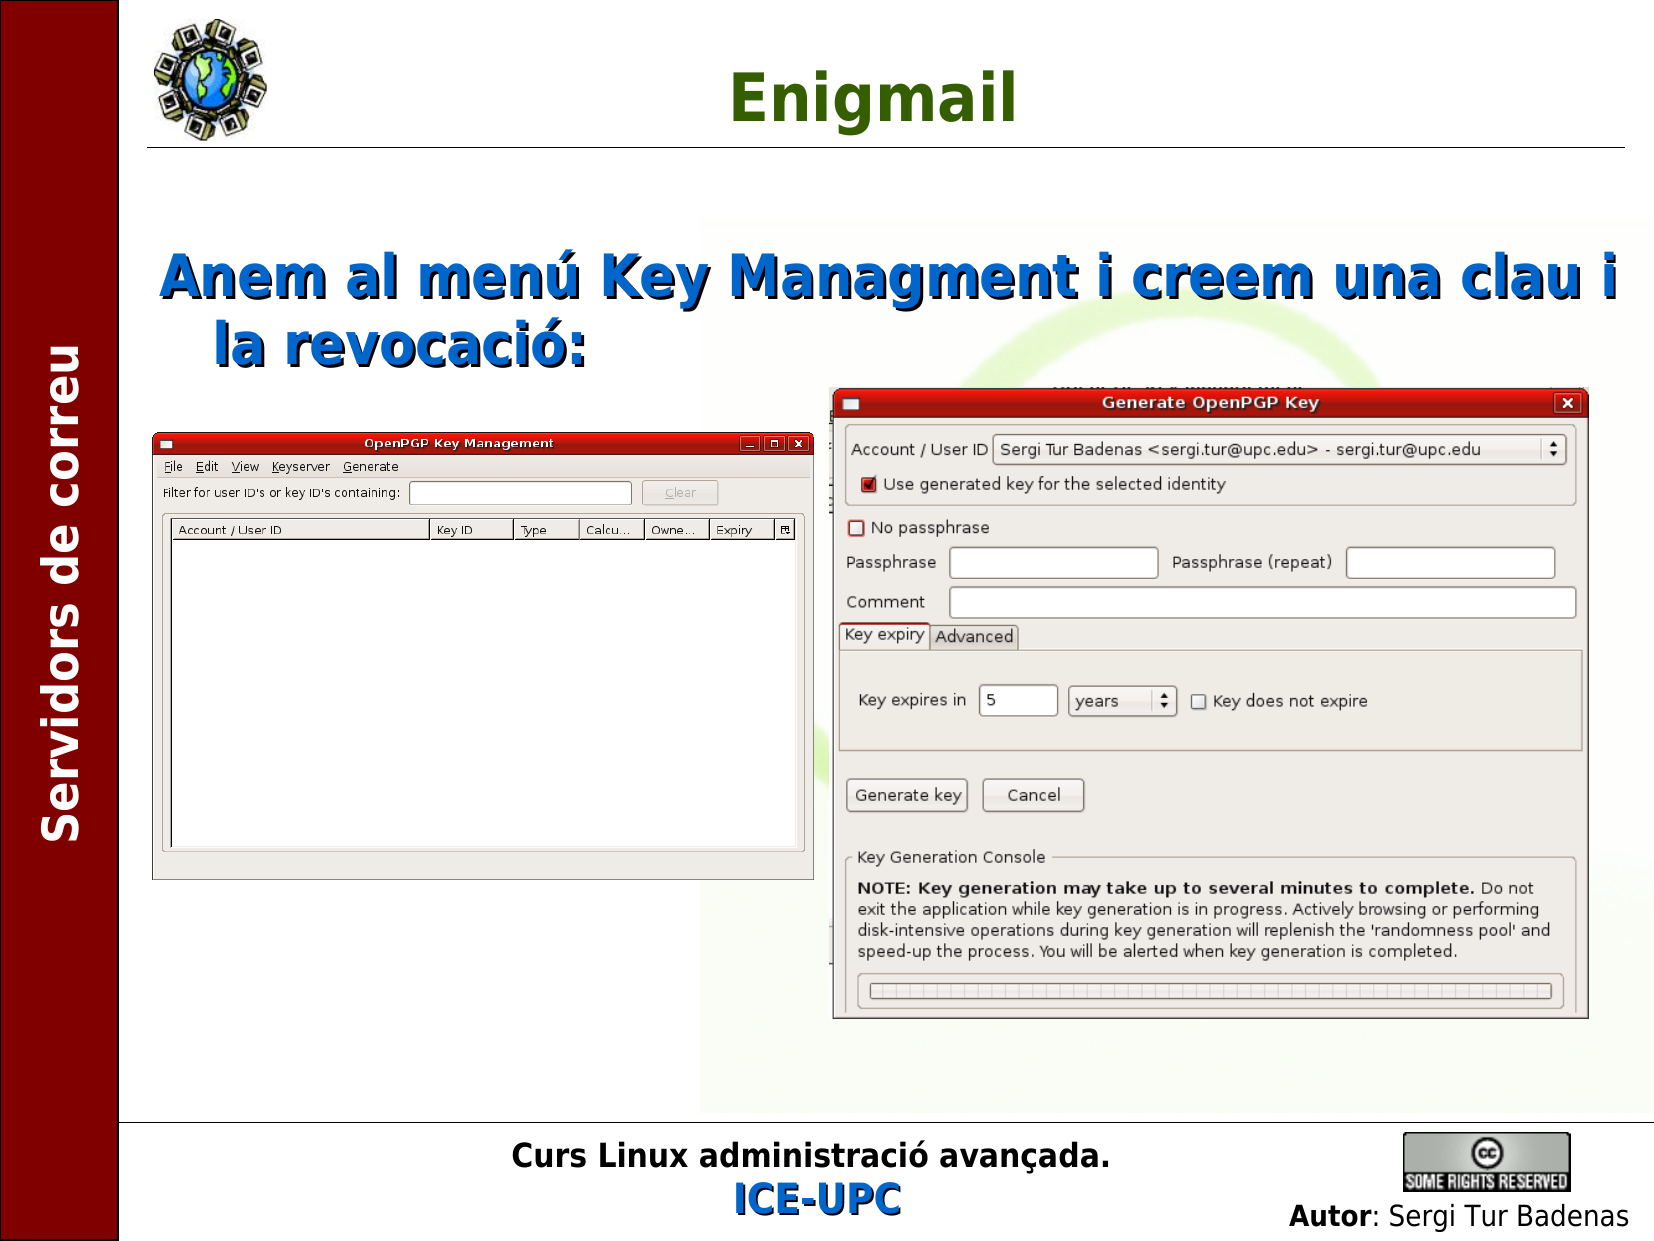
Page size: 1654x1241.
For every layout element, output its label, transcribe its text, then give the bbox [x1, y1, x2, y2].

picture [1403, 1132, 1571, 1192]
picture [829, 387, 1589, 1019]
picture [154, 19, 268, 56]
list Anem al menú Key Managment i creem una clau i la revocació: [141, 242, 1630, 1078]
picture [152, 432, 814, 880]
title Enigmail [129, 56, 1619, 141]
picture [700, 217, 1654, 1113]
